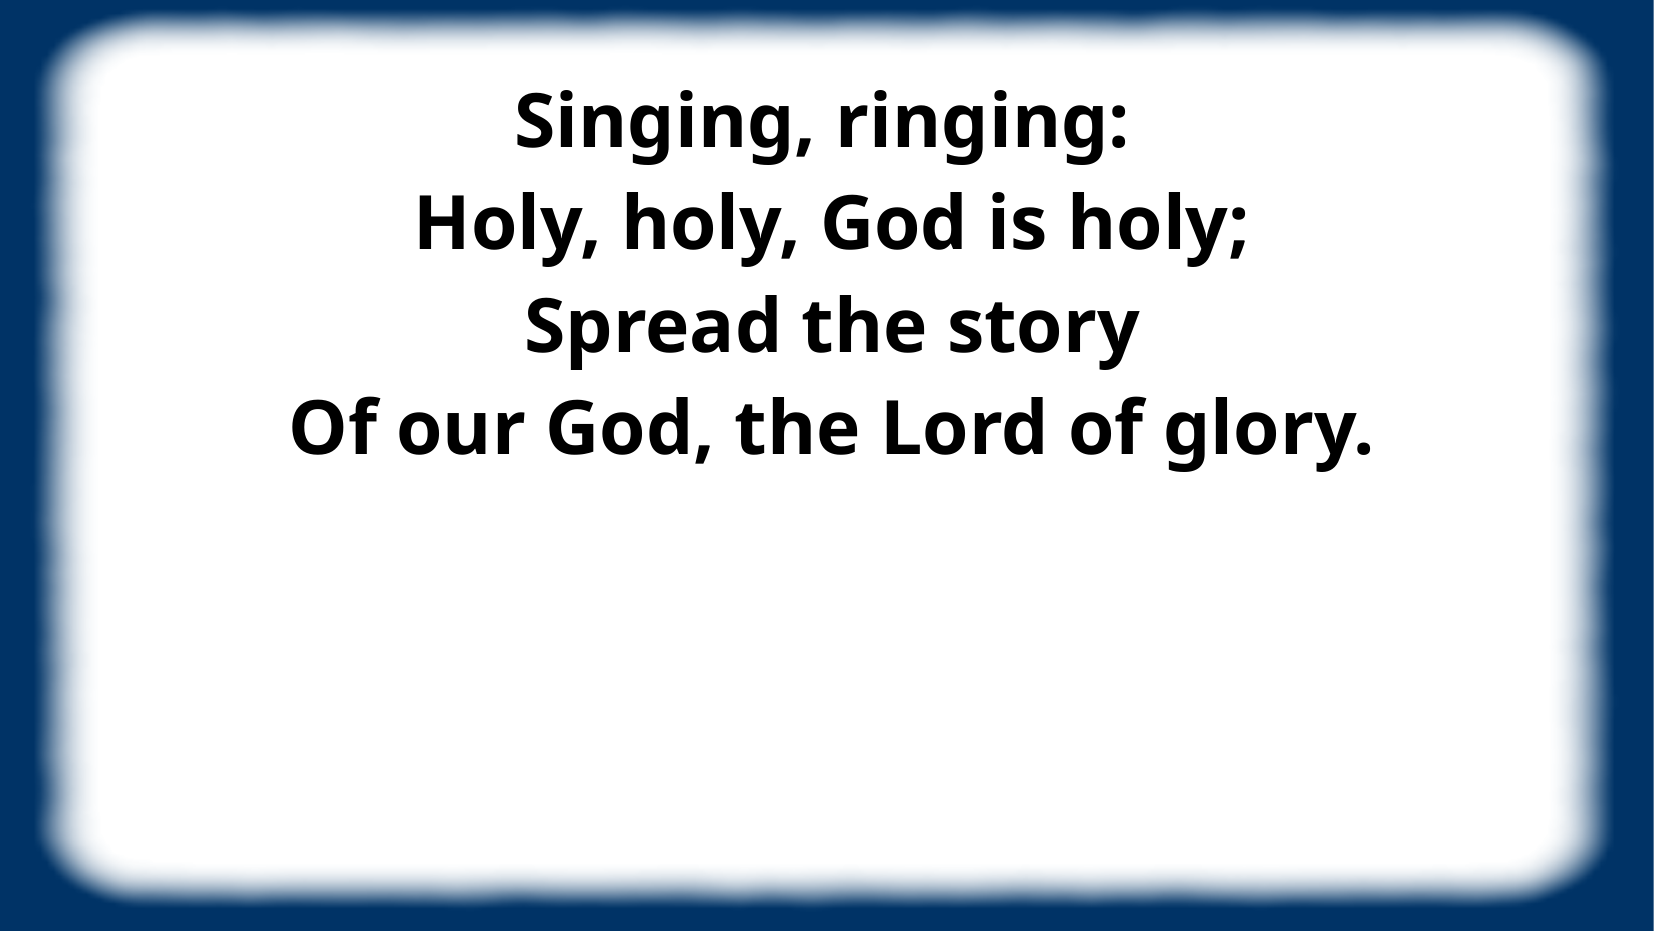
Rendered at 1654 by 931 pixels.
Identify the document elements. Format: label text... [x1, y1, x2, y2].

text_box Singing, ringing: Holy, holy, God is holy; Spread the story Of our God, the Lord of glory. [90, 60, 1576, 481]
picture [0, 0, 1654, 931]
